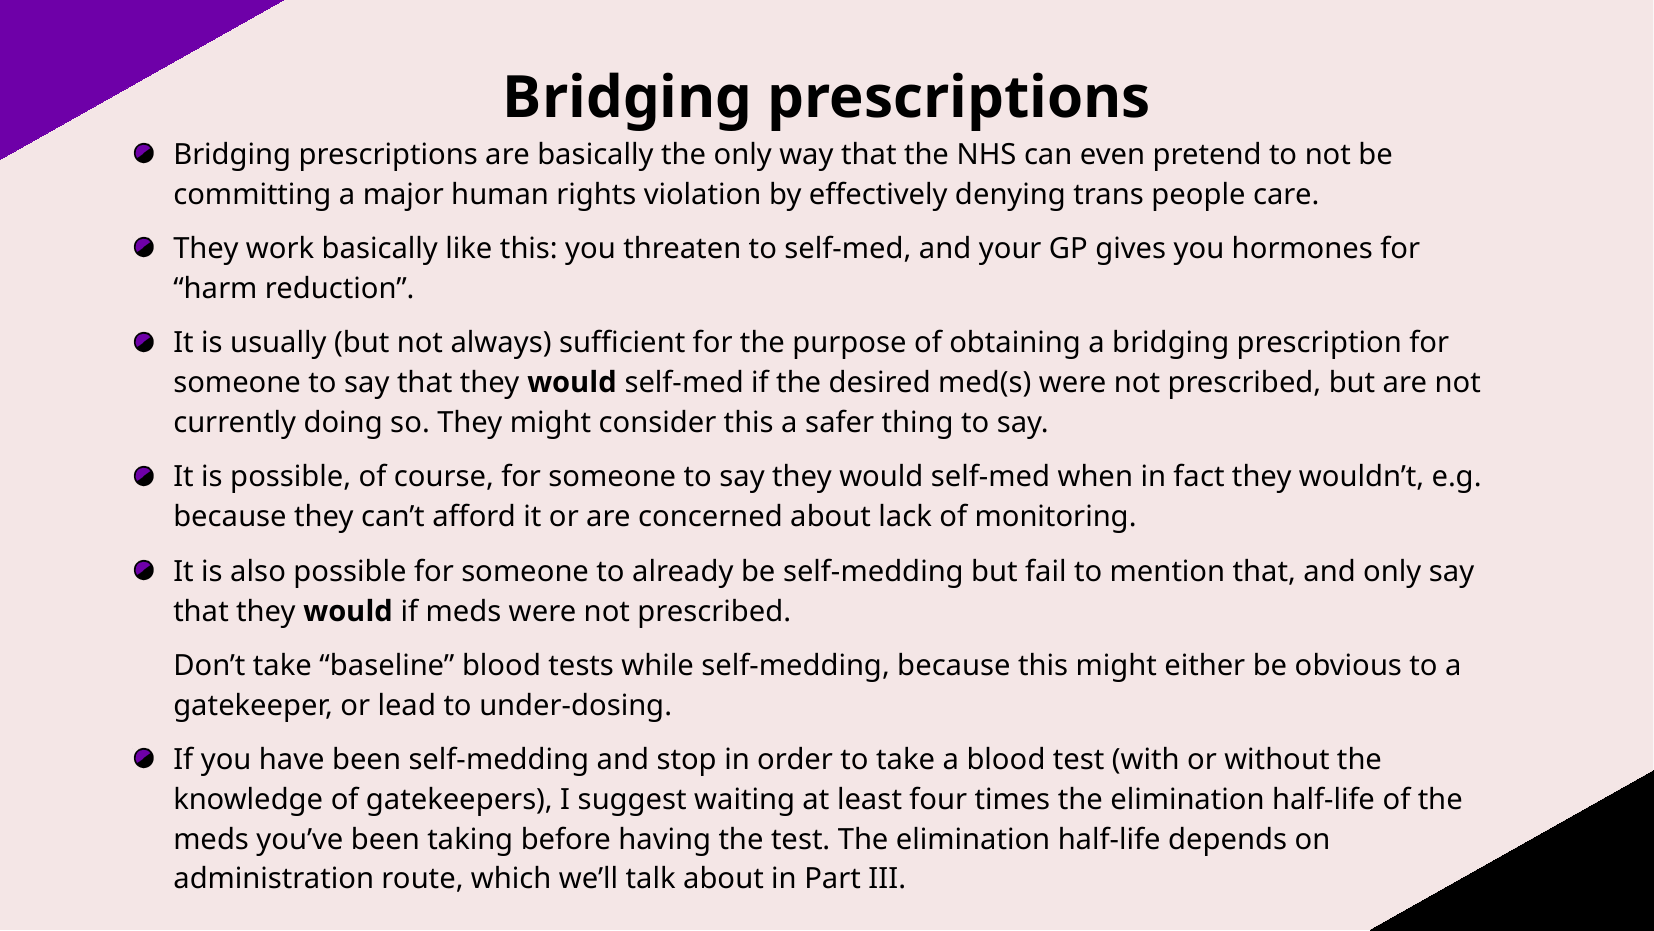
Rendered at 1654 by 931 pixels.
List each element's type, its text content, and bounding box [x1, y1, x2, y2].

text_box [1370, 770, 1654, 931]
title Bridging prescriptions [82, 35, 1571, 154]
text_box [0, 0, 284, 160]
subtitle Bridging prescriptions are basically the only way that the NHS can even pretend to not be committing a major human rights violation by effectively denying trans people care. They work basically like this: you threaten to self-med, and your GP gives you hormones for “harm reduction”. It is usually (but not always) sufficient for the purpose of obtaining a bridging prescription for someone to say that they would self-med if the desired med(s) were not prescribed, but are not currently doing so. They might consider this a safer thing to say. It is possible, of course, for someone to say they would self-med when in fact they wouldn’t, e.g. because they can’t afford it or are concerned about lack of monitoring. It is also possible for someone to already be self-medding but fail to mention that, and only say that they would if meds were not prescribed. Don’t take “baseline” blood tests while self-medding, because this might either be obvious to a gatekeeper, or lead to under-dosing. If you have been self-medding and stop in order to take a blood test (with or without the knowledge of gatekeepers), I suggest waiting at least four times the elimination half-life of the meds you’ve been taking before having the test. The elimination half-life depends on administration route, which we’ll talk about in Part III. [132, 140, 1487, 890]
